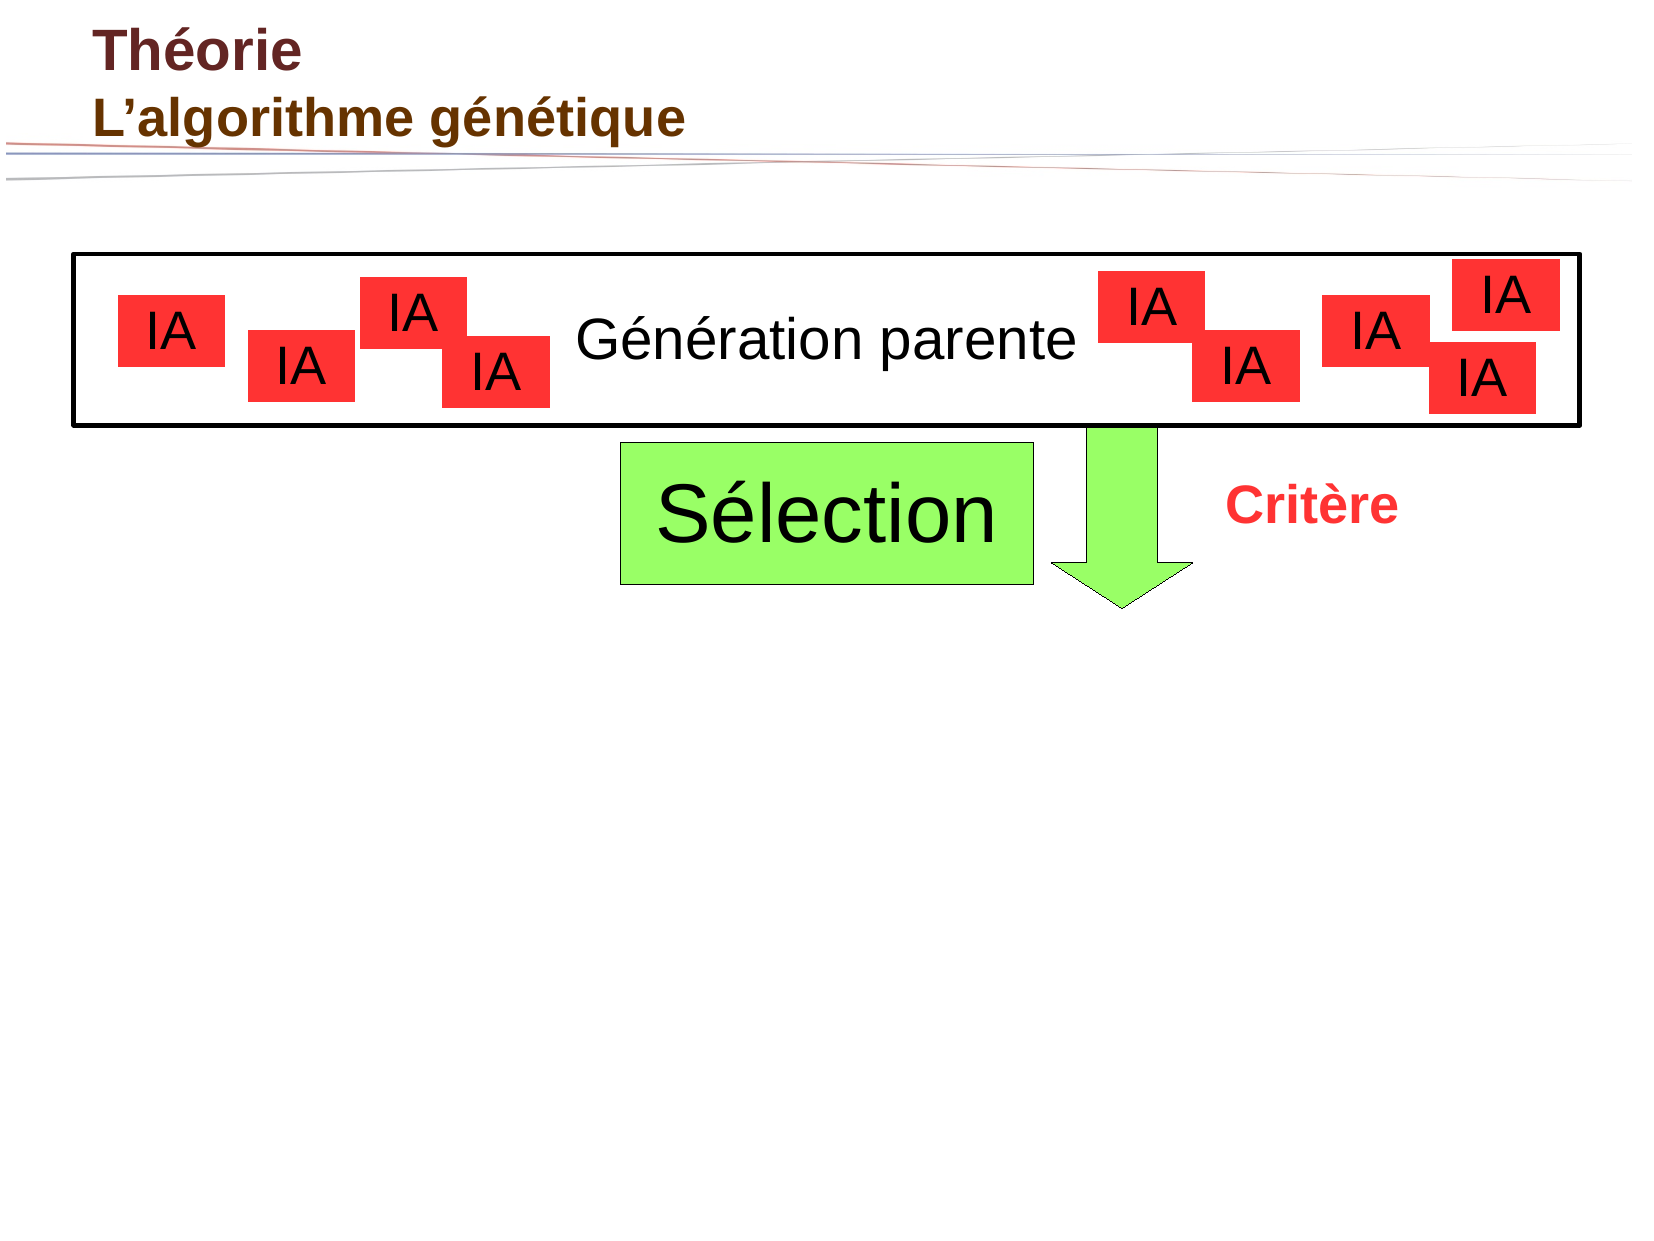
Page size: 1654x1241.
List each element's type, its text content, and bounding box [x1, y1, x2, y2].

text_box [1051, 426, 1193, 609]
text_box IA [1429, 342, 1536, 414]
text_box Critère [1210, 467, 1416, 546]
text_box IA [248, 330, 355, 402]
text_box IA [1452, 259, 1560, 331]
text_box IA [1322, 295, 1430, 367]
picture [6, 133, 1632, 208]
text_box IA [360, 277, 467, 349]
text_box Génération parente [73, 253, 1580, 426]
text_box IA [1098, 271, 1205, 343]
text_box IA [1192, 330, 1300, 402]
text_box IA [442, 336, 550, 408]
text_box Sélection [620, 442, 1034, 585]
text_box IA [118, 295, 225, 367]
title Théorie L’algorithme génétique [0, 11, 780, 130]
